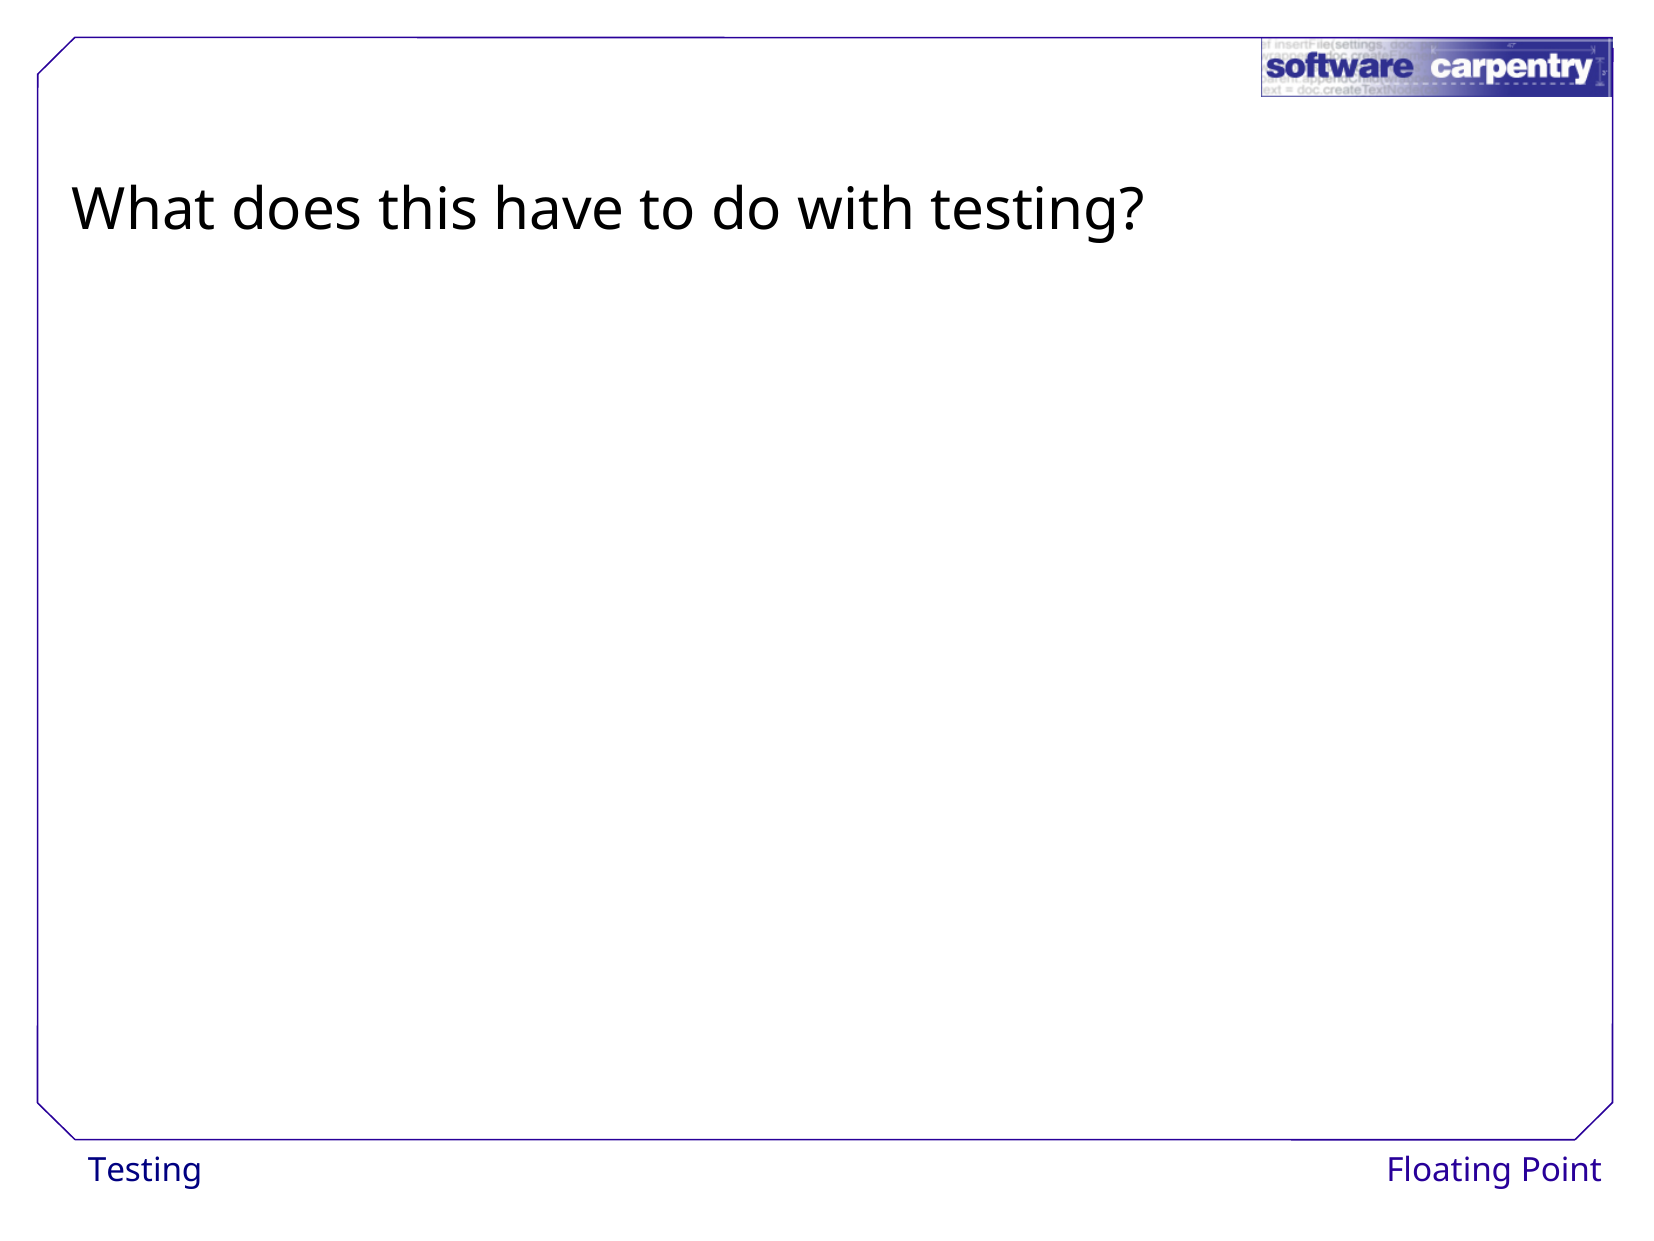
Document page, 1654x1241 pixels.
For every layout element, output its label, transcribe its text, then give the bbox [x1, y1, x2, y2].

text_box What does this have to do with testing? [57, 128, 1311, 250]
picture [1261, 39, 1613, 97]
